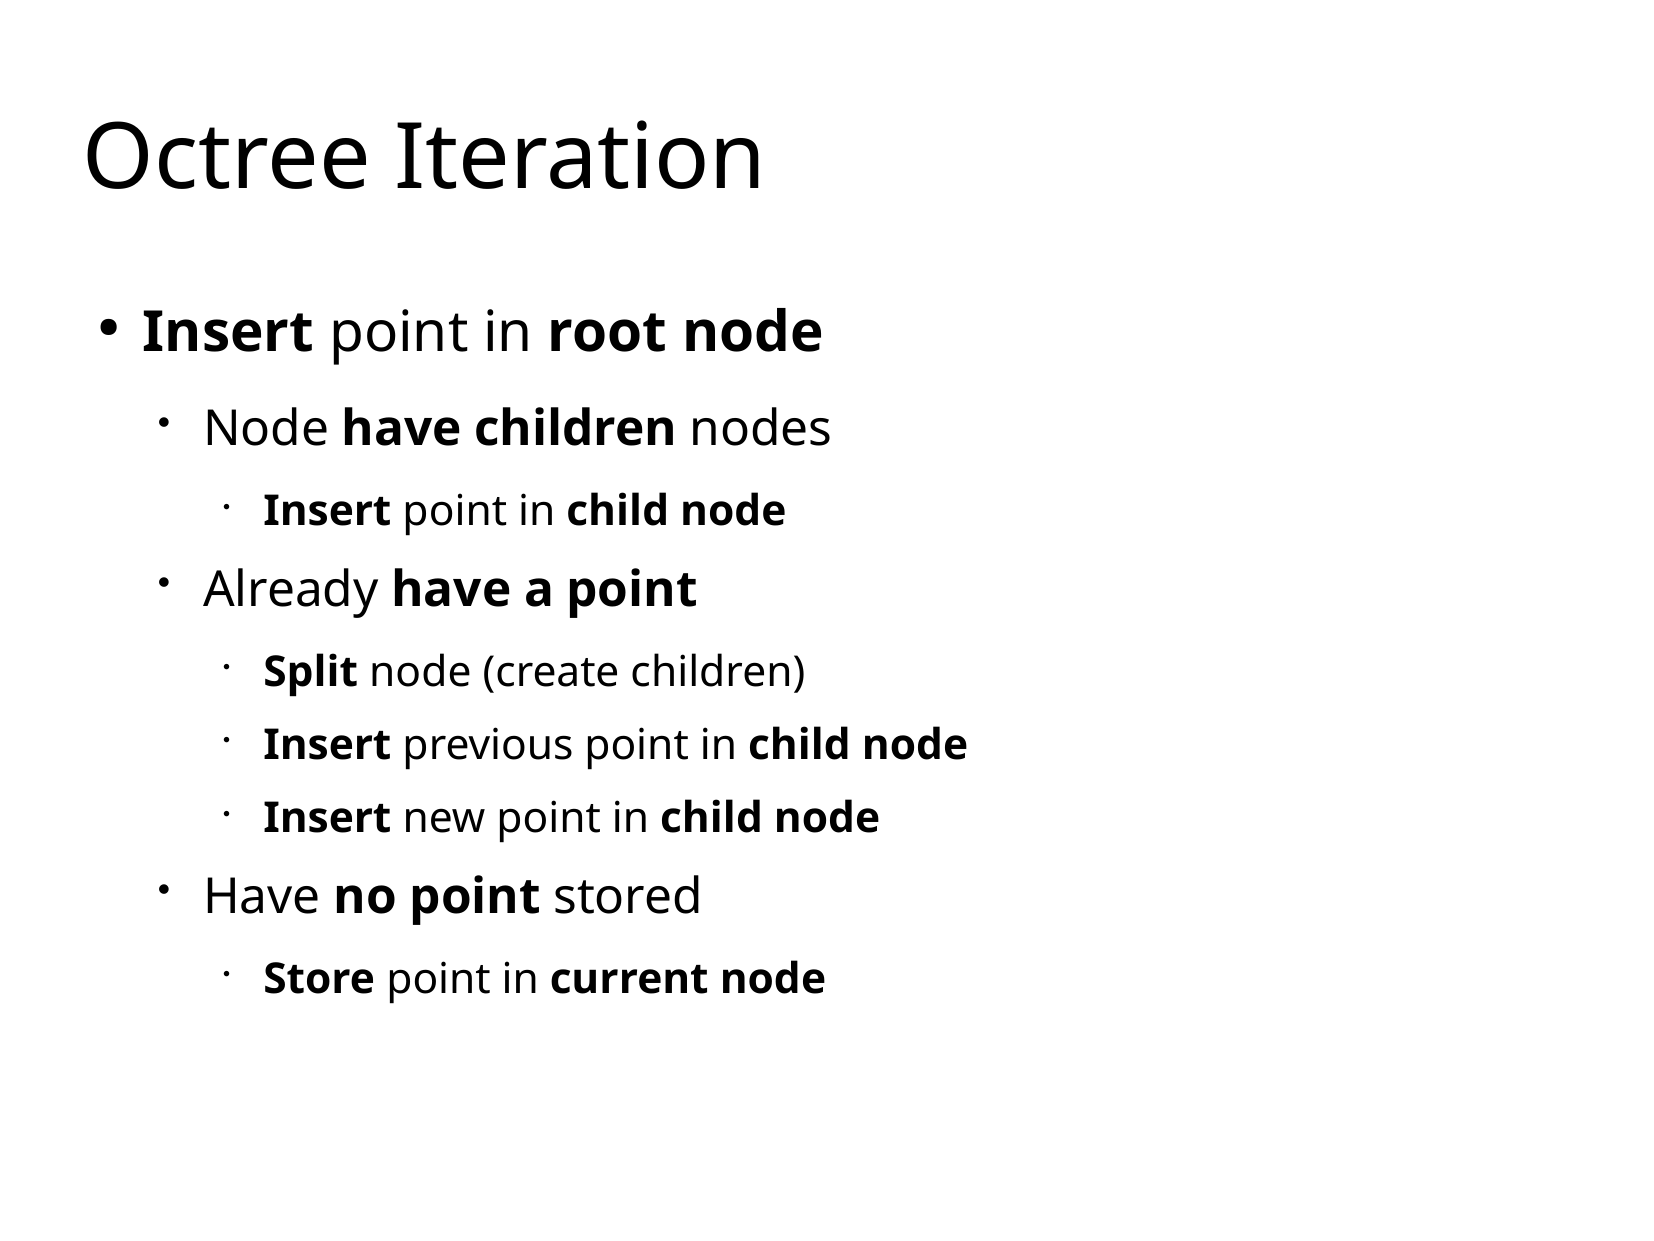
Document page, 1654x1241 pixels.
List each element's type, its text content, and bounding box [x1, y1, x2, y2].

list Insert point in root node Node have children nodes Insert point in child node Already have a point Split node (create children) Insert previous point in child node Insert new point in child node Have no point stored Store point in current node [82, 290, 1571, 1010]
title Octree Iteration [82, 49, 1571, 257]
